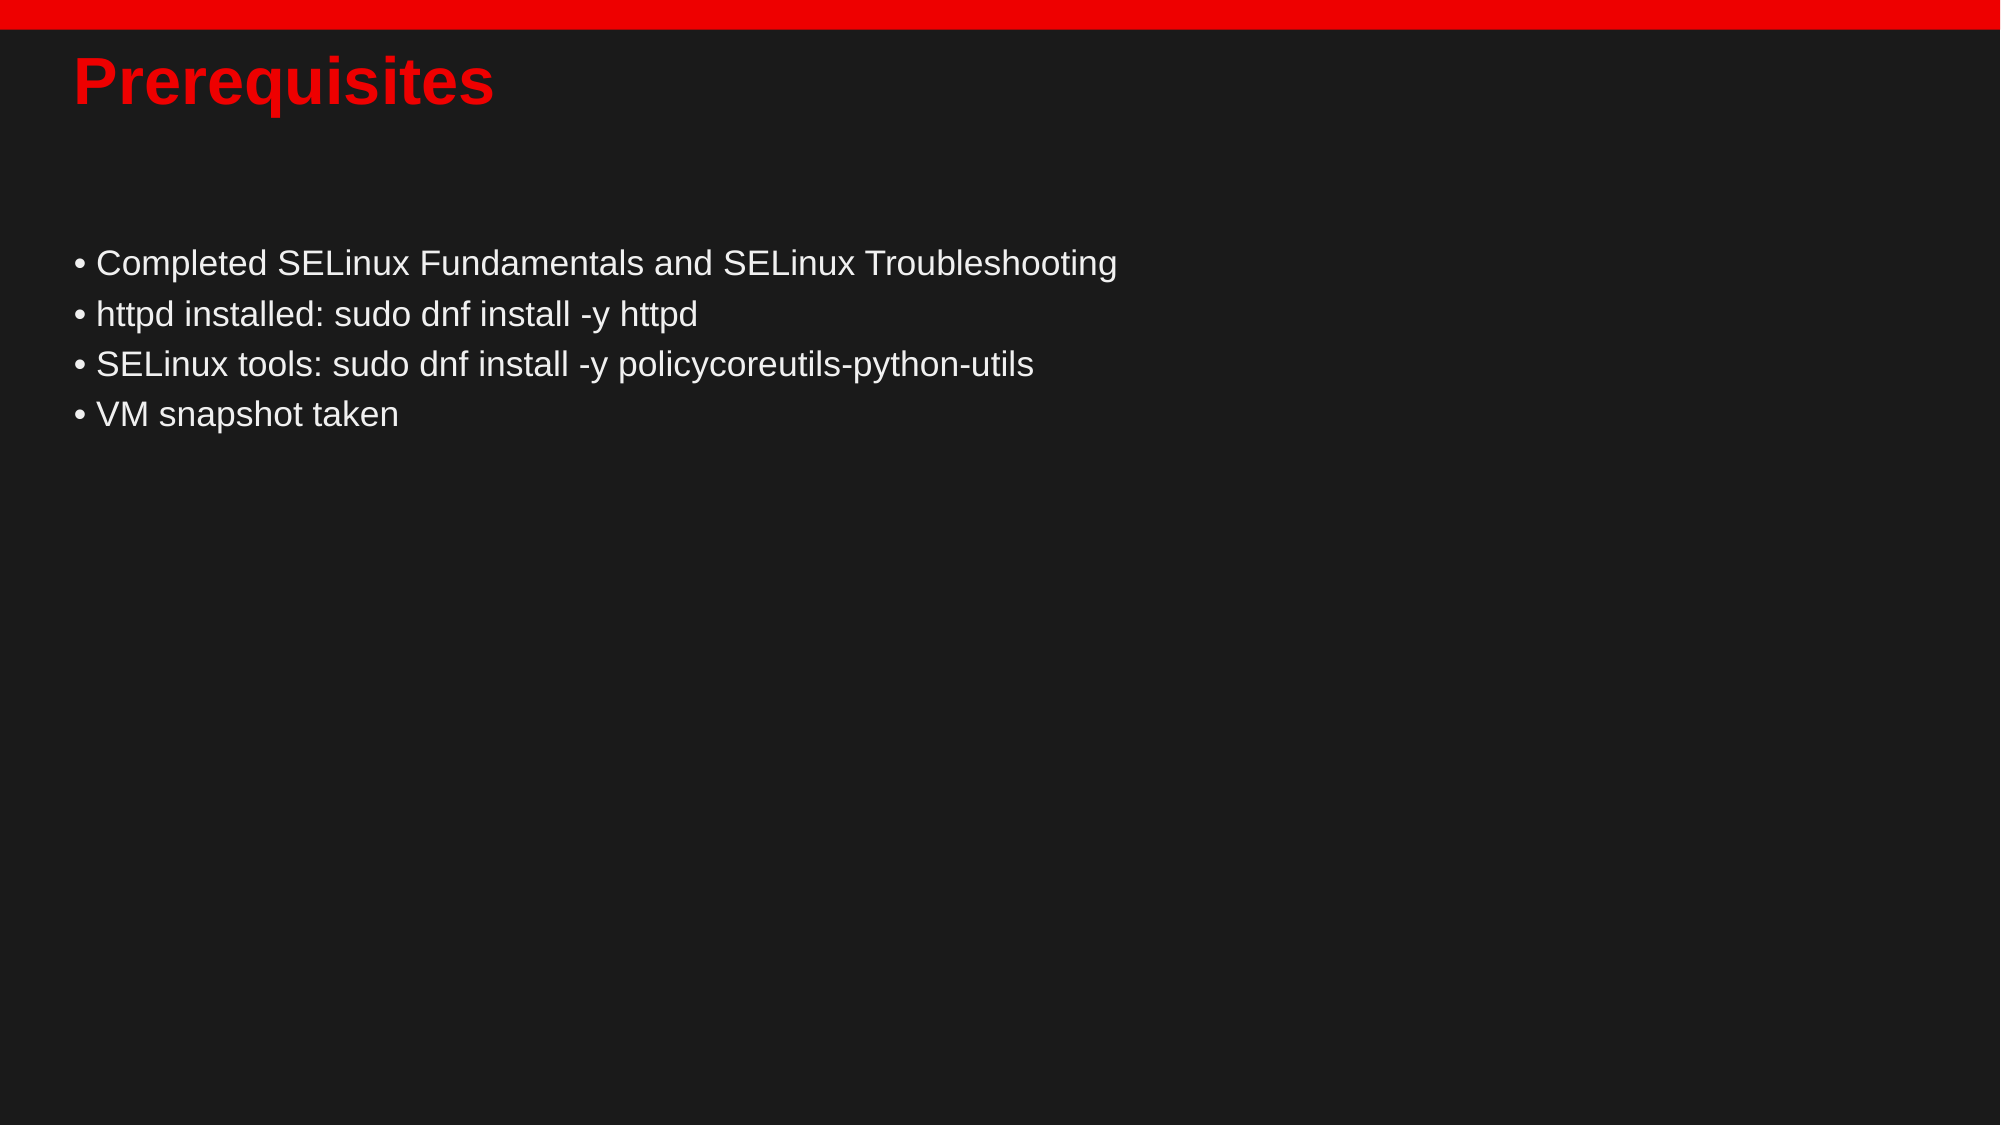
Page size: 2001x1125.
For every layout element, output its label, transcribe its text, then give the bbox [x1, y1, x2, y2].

text_box • Completed SELinux Fundamentals and SELinux Troubleshooting • httpd installed: sudo dnf install -y httpd • SELinux tools: sudo dnf install -y policycoreutils-python-utils • VM snapshot taken [59, 236, 1942, 1037]
text_box [0, 0, 2001, 30]
text_box Prerequisites [59, 36, 1942, 208]
